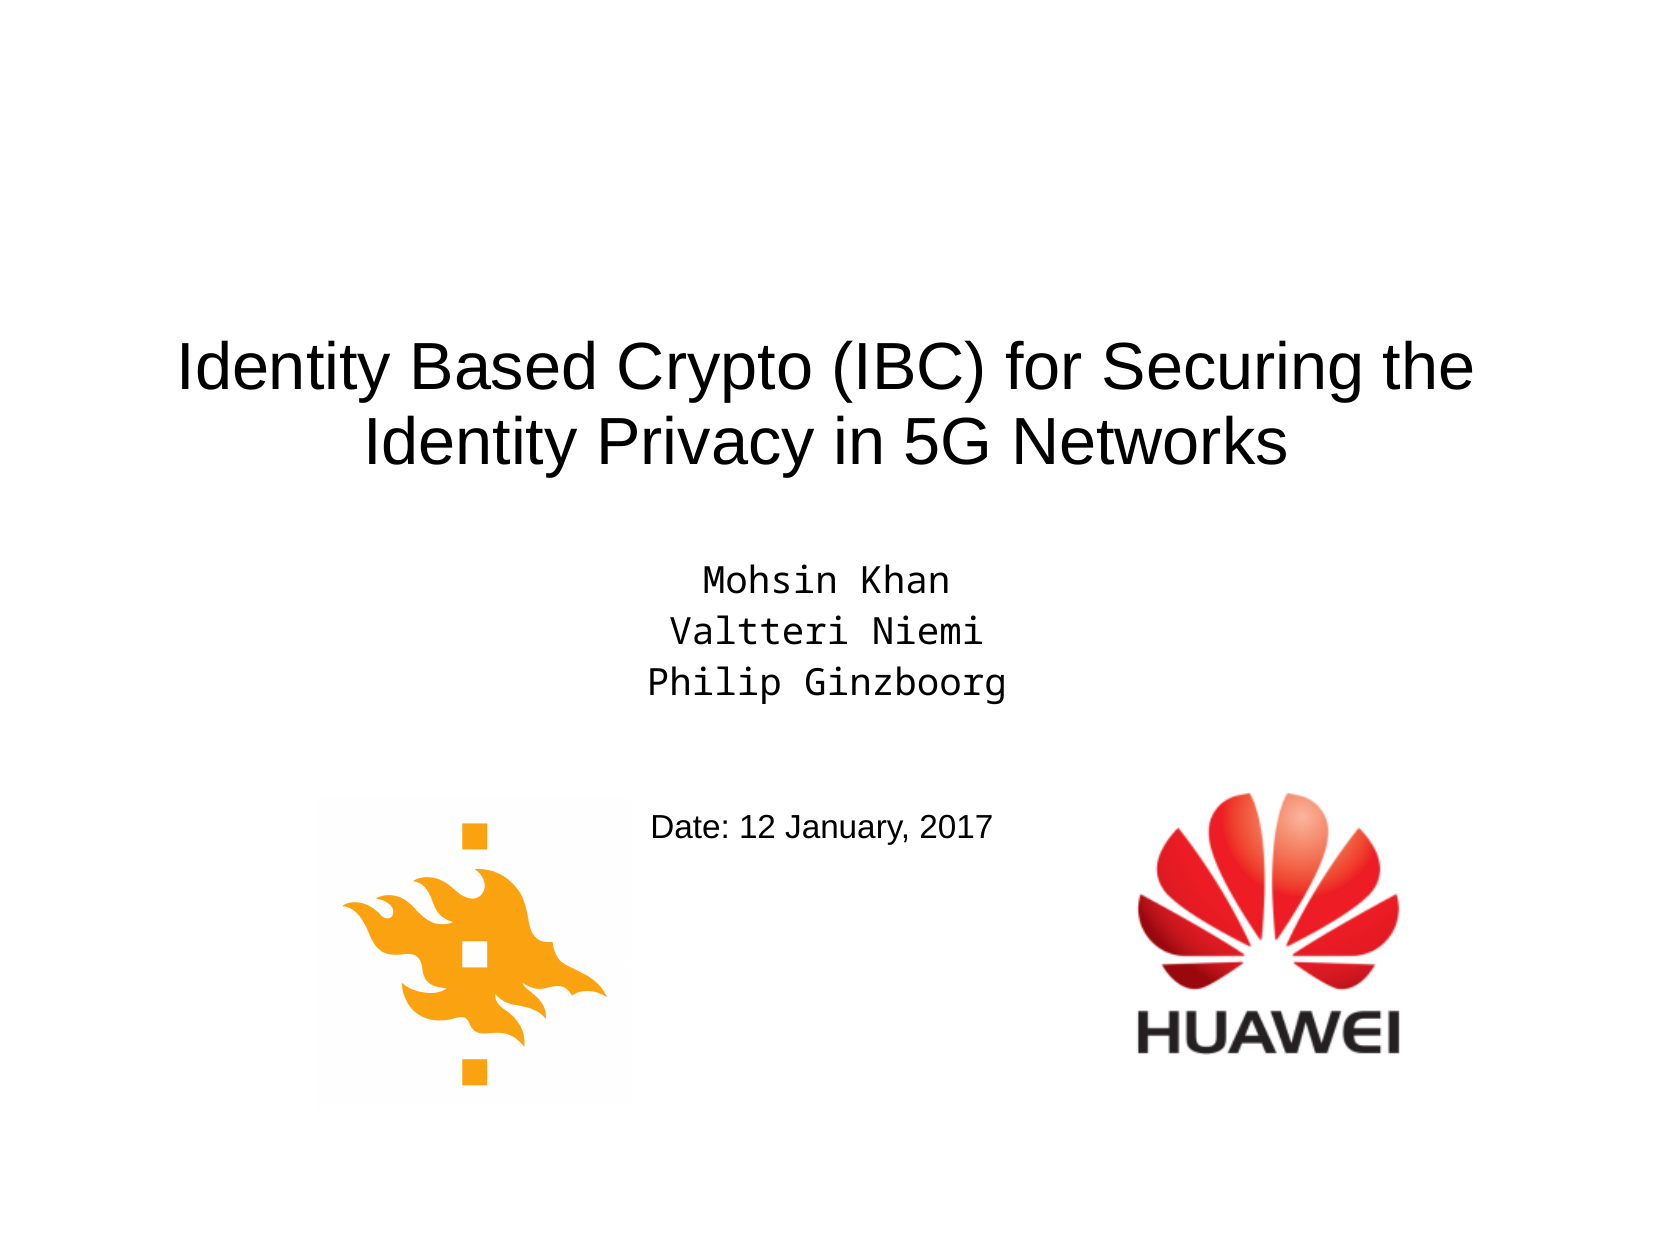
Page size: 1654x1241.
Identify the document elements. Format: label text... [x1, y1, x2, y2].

picture [317, 797, 631, 1111]
subtitle Identity Based Crypto (IBC) for Securing the Identity Privacy in 5G Networks Mohsin Khan Valtteri Niemi Philip Ginzboorg Date: 12 January, 2017 [82, 49, 1571, 1126]
picture [1112, 767, 1426, 1081]
